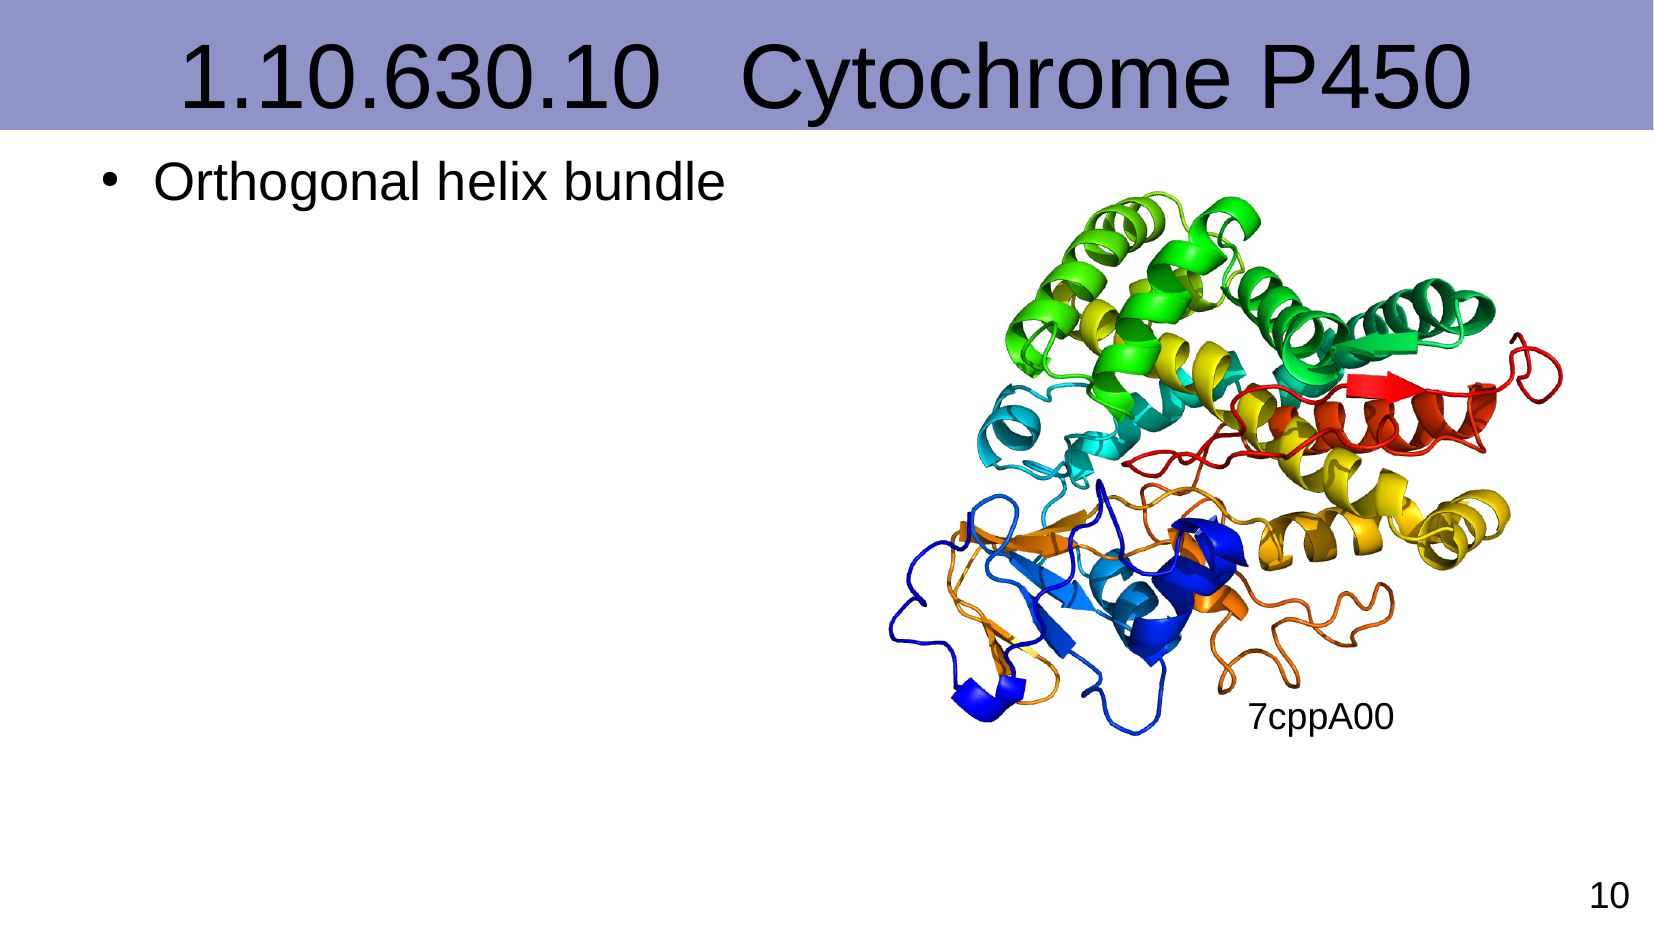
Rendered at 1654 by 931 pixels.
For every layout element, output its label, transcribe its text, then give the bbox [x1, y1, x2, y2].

text_box [0, 0, 1654, 130]
title 1.10.630.10 Cytochrome P450 [82, 11, 1571, 142]
text_box 7cppA00 [1194, 687, 1448, 745]
text_box <number> [1444, 866, 1646, 924]
picture [875, 158, 1569, 748]
list Orthogonal helix bundle [82, 151, 1571, 758]
